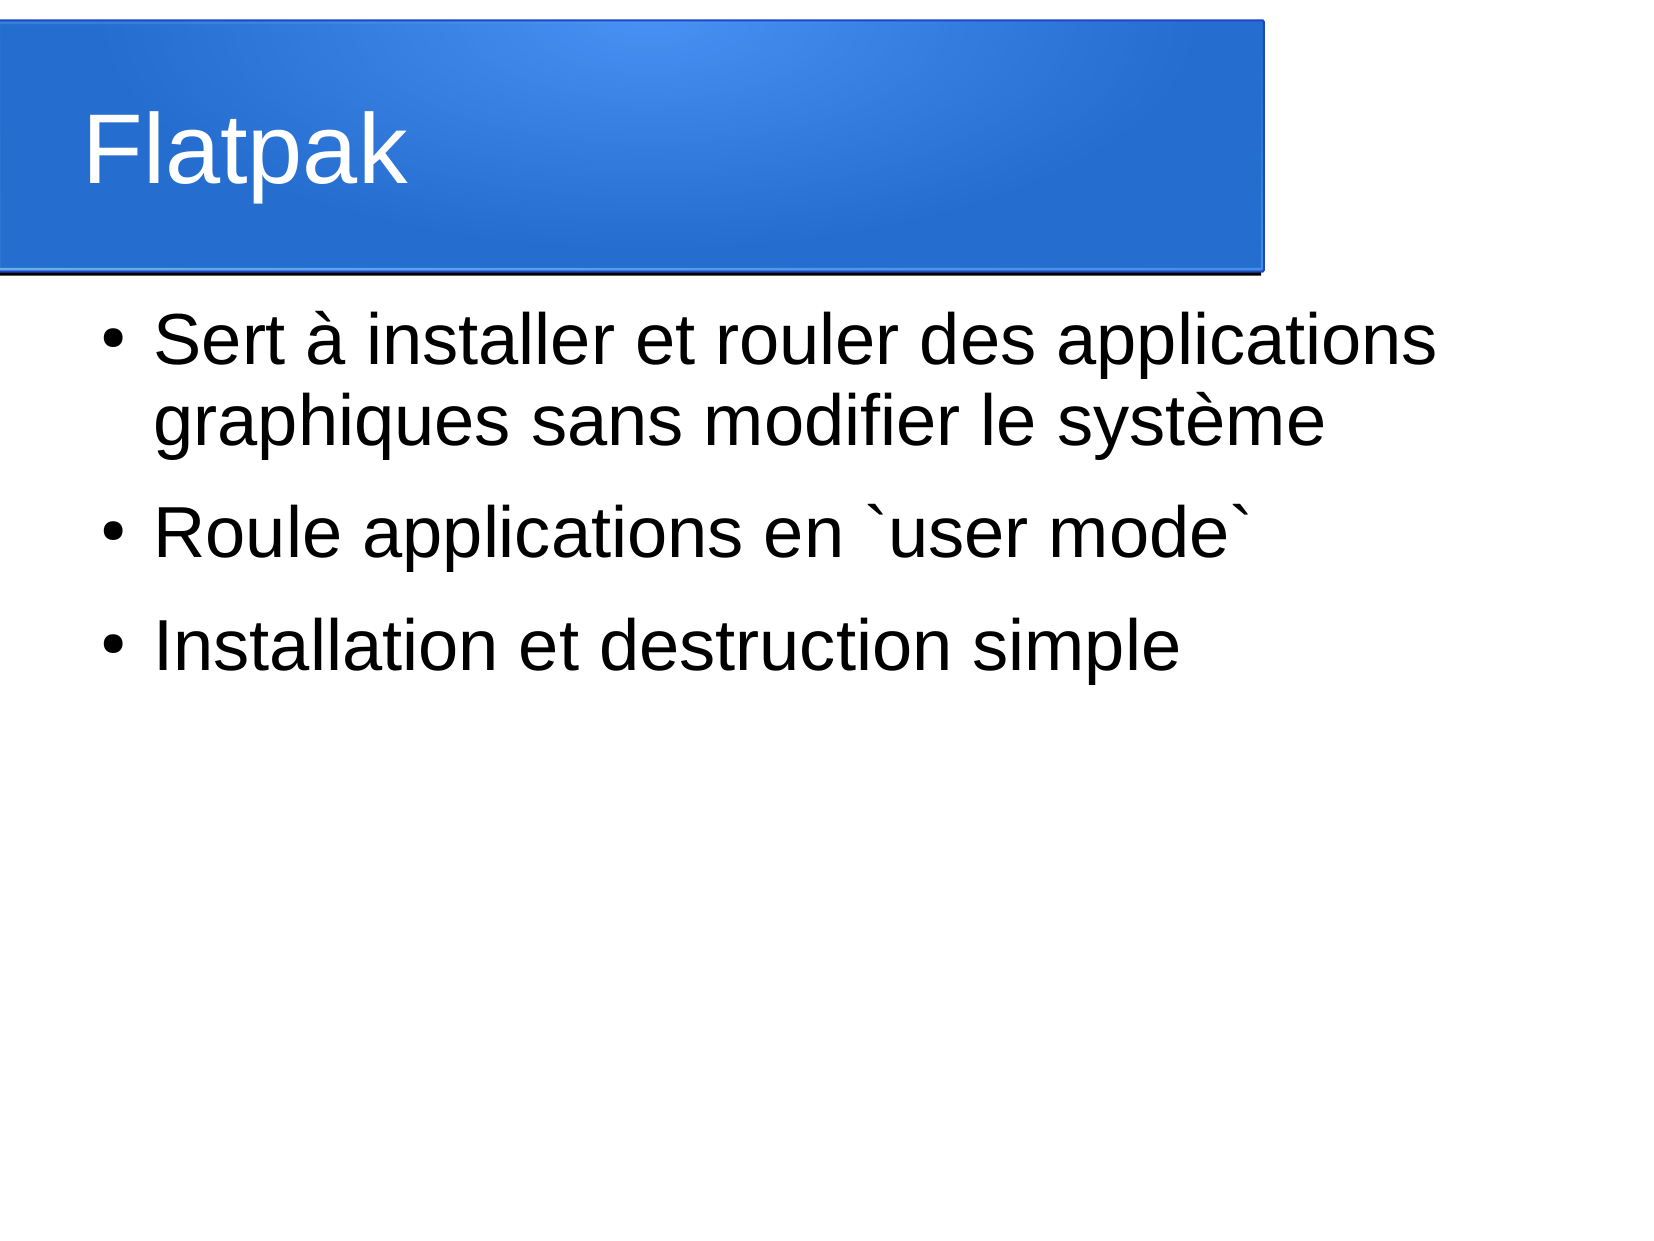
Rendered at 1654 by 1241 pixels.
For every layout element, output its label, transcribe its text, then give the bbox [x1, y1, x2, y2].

title Flatpak [82, 47, 1235, 252]
list Sert à installer et rouler des applications graphiques sans modifier le système Roule applications en `user mode` Installation et destruction simple [82, 299, 1571, 1019]
